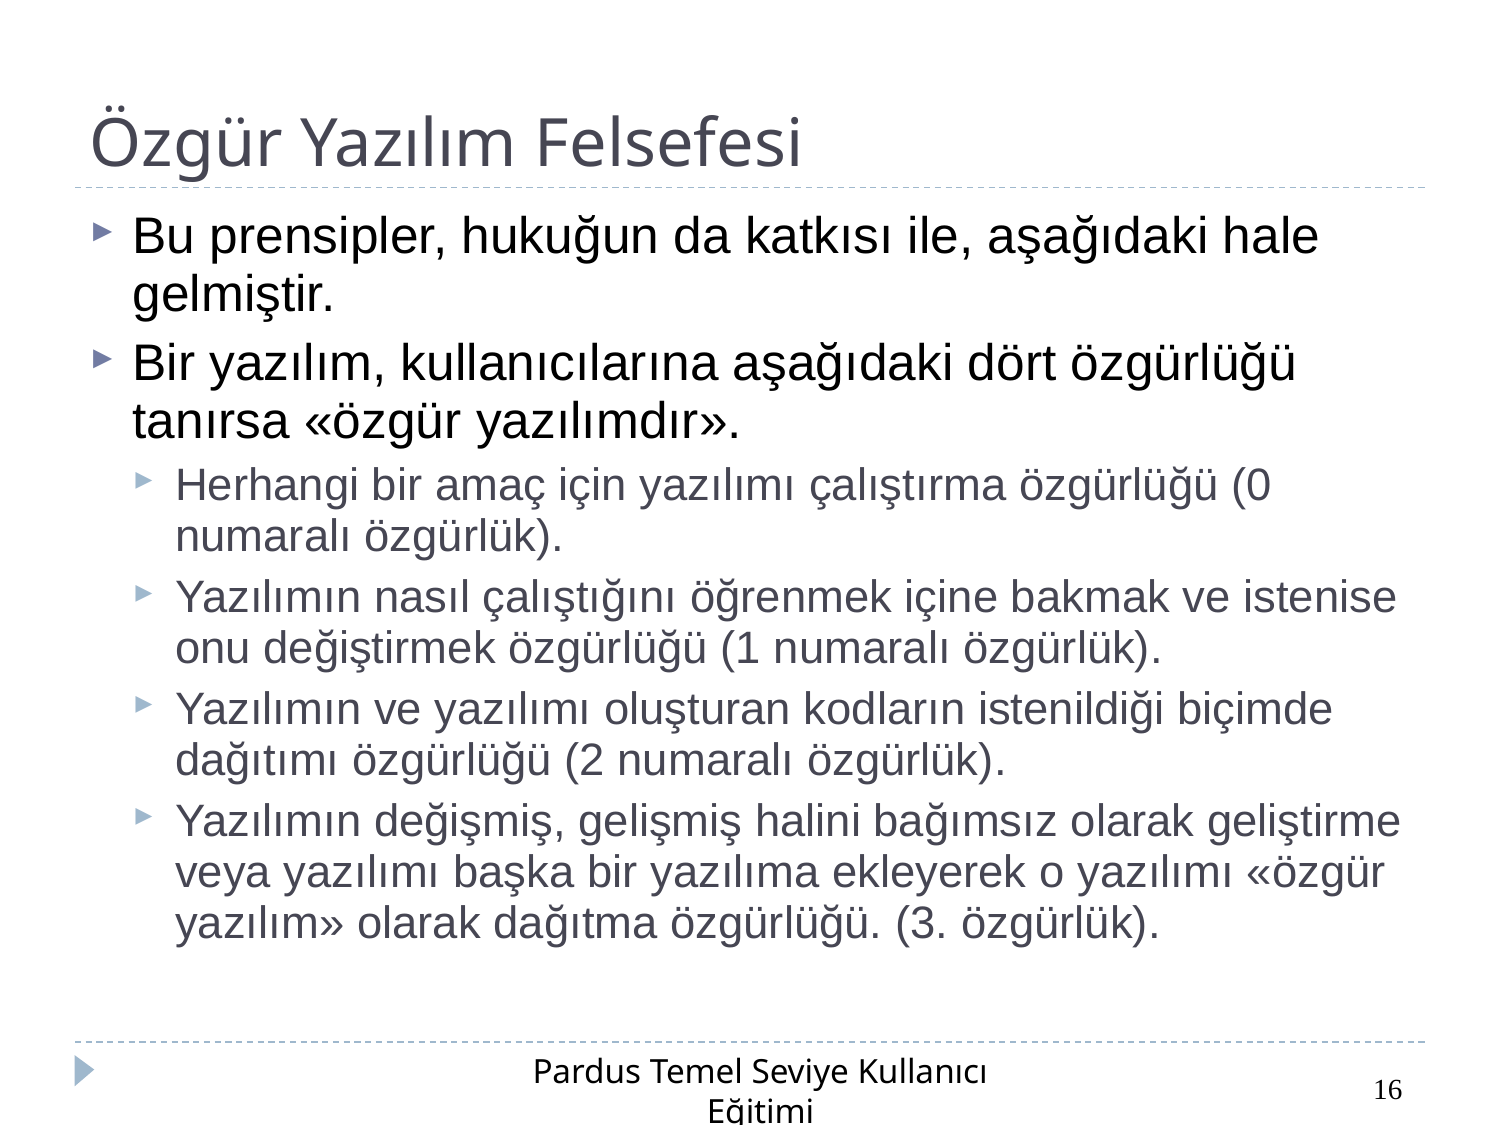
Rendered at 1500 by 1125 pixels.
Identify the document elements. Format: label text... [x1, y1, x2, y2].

title Özgür Yazılım Felsefesi [75, 24, 1425, 188]
list Bu prensipler, hukuğun da katkısı ile, aşağıdaki hale gelmiştir. Bir yazılım, kullanıcılarına aşağıdaki dört özgürlüğü tanırsa «özgür yazılımdır». Herhangi bir amaç için yazılımı çalıştırma özgürlüğü (0 numaralı özgürlük). Yazılımın nasıl çalıştığını öğrenmek içine bakmak ve istenise onu değiştirmek özgürlüğü (1 numaralı özgürlük). Yazılımın ve yazılımı oluşturan kodların istenildiği biçimde dağıtımı özgürlüğü (2 numaralı özgürlük). Yazılımın değişmiş, gelişmiş halini bağımsız olarak geliştirme veya yazılımı başka bir yazılıma ekleyerek o yazılımı «özgür yazılım» olarak dağıtma özgürlüğü. (3. özgürlük). [75, 200, 1425, 1010]
